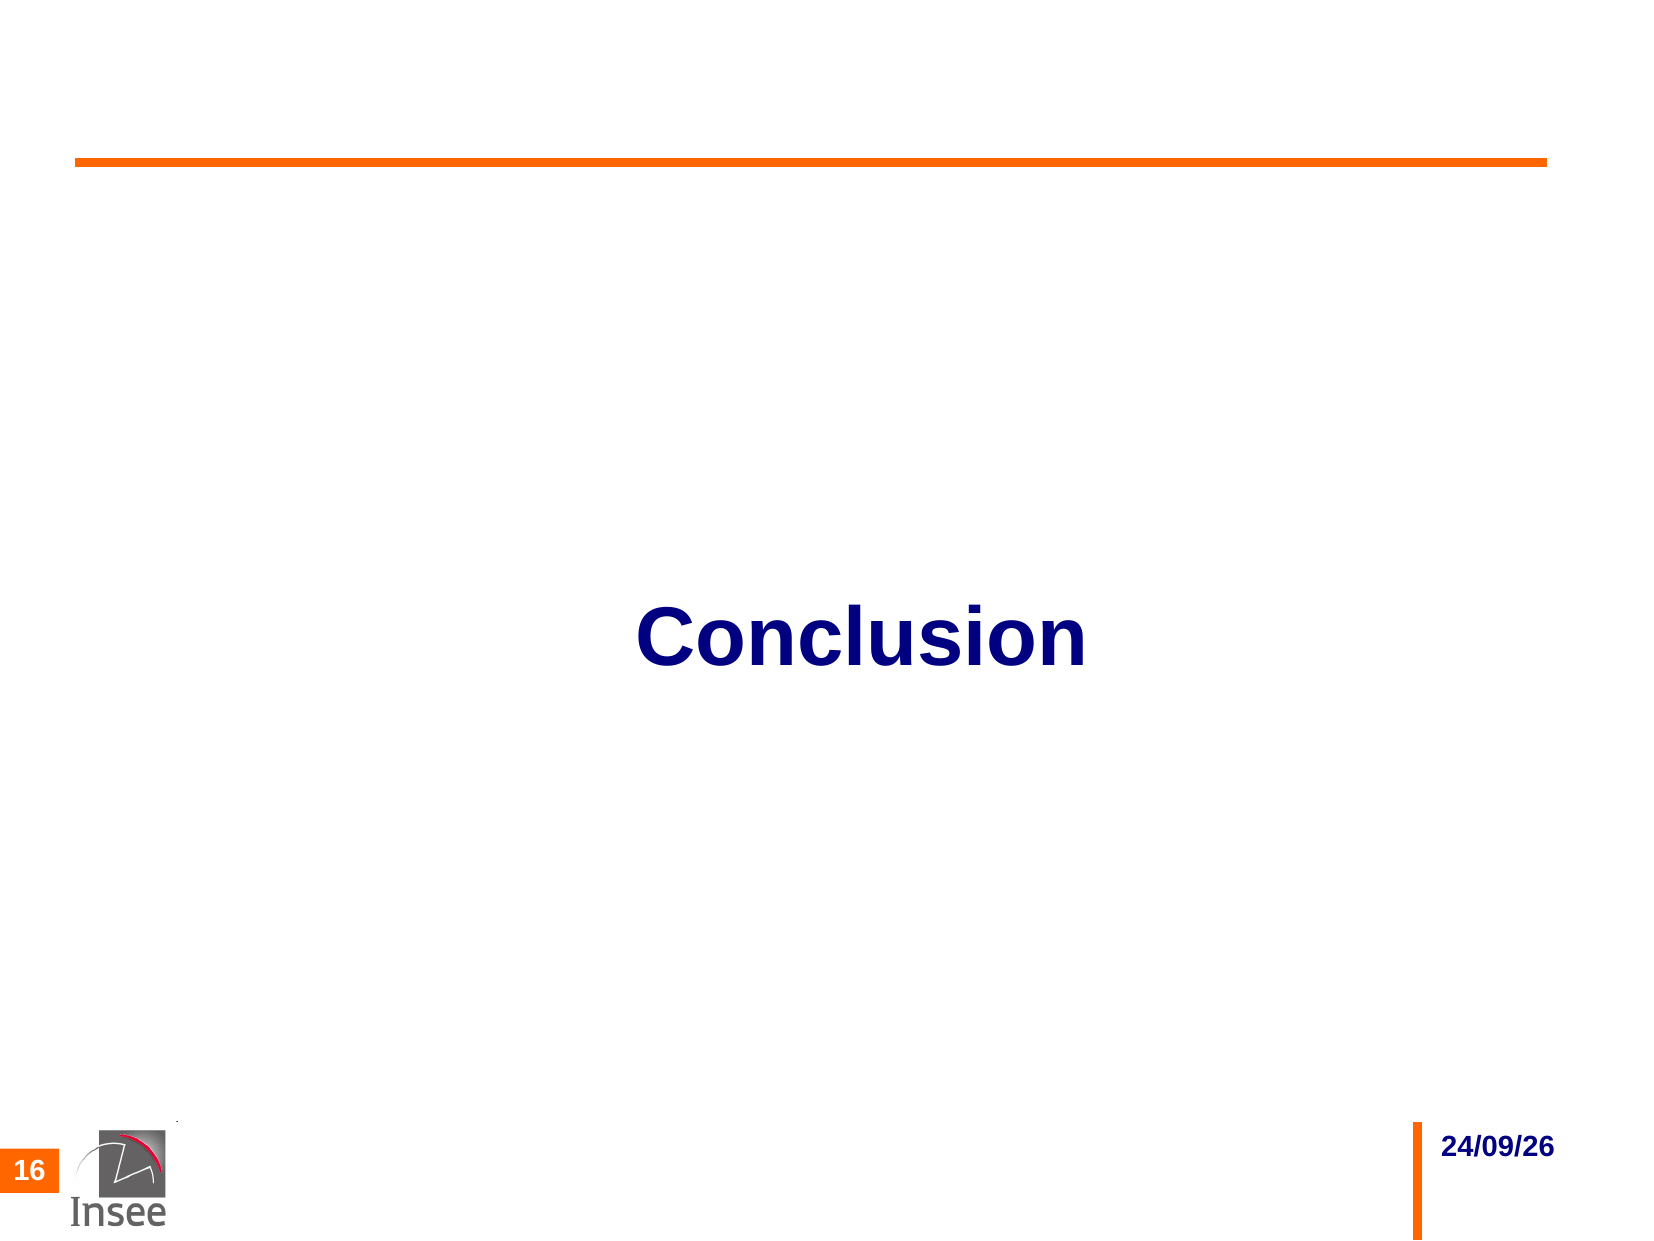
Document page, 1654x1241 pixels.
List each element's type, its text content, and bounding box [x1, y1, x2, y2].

list Conclusion [419, 590, 1235, 832]
picture [62, 1121, 178, 1241]
